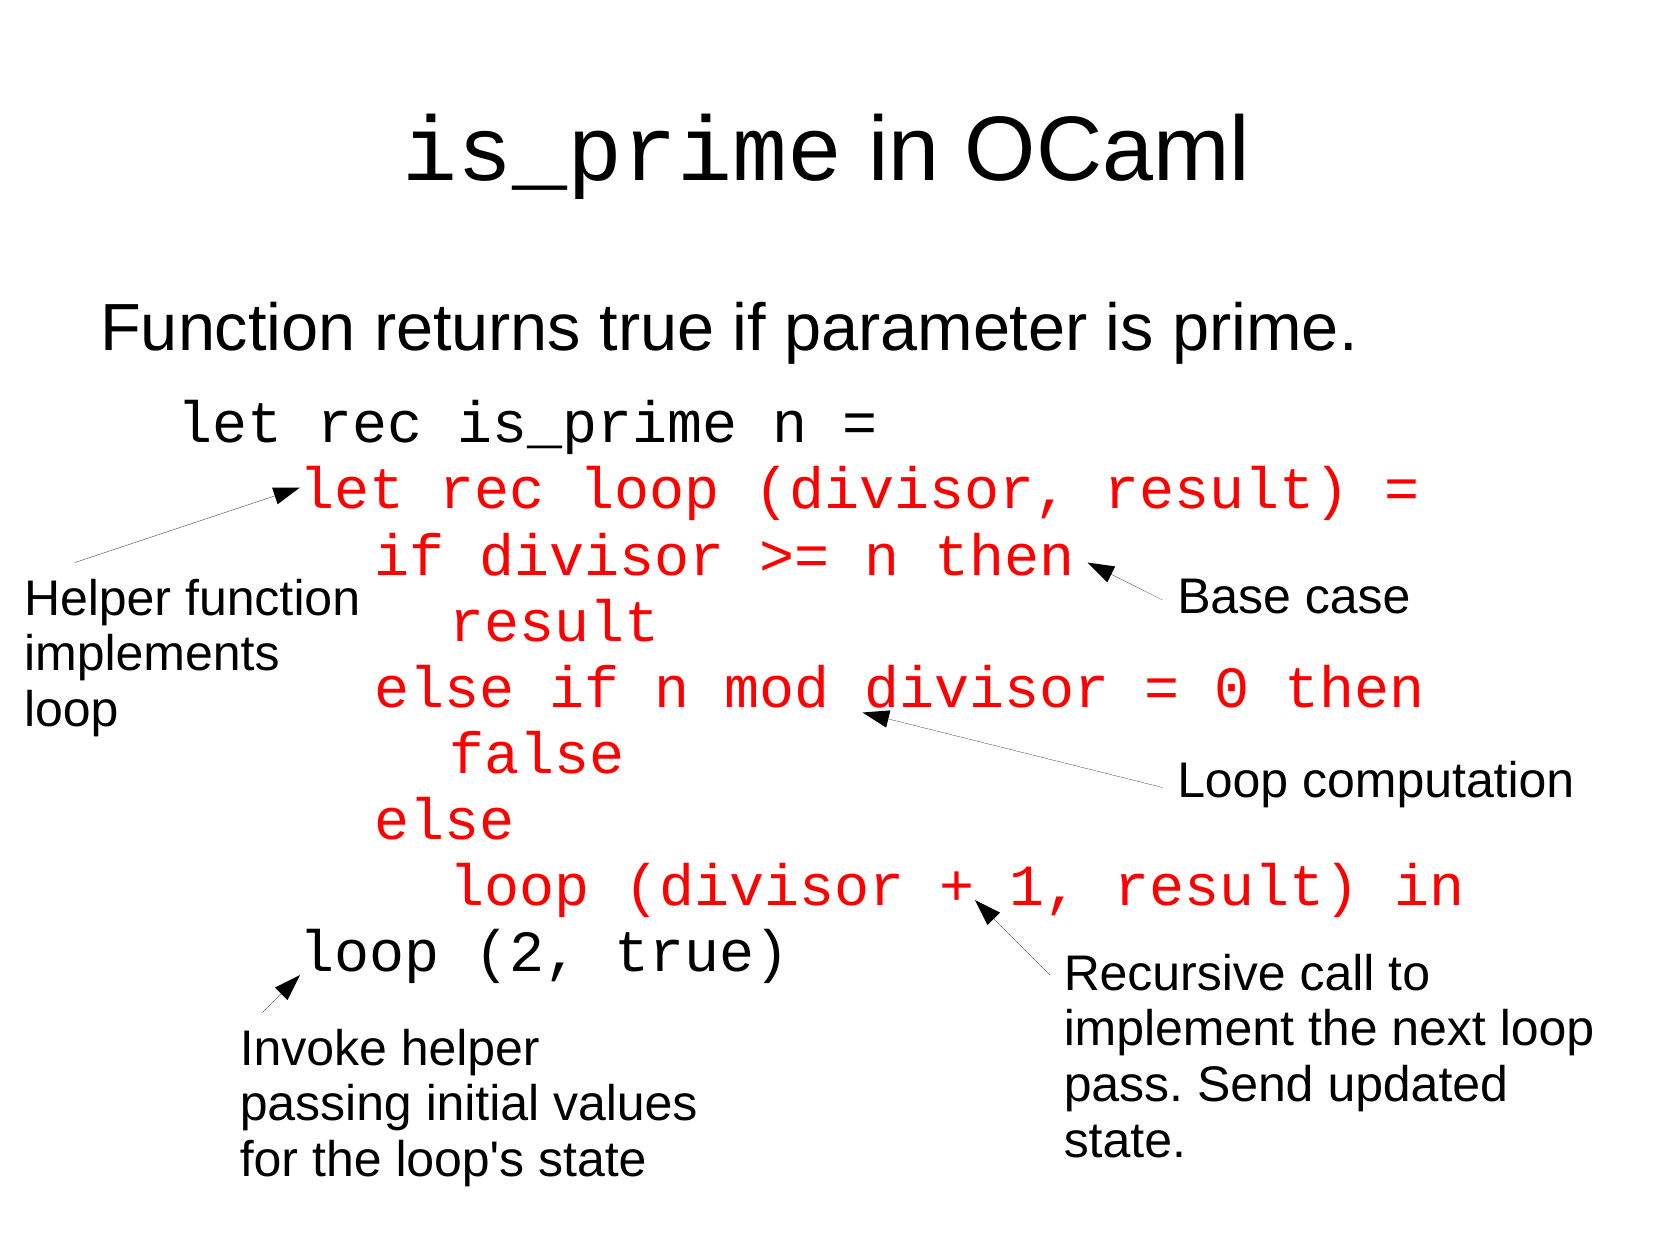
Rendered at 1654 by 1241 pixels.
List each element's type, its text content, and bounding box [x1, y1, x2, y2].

text_box Recursive call to implement the next loop pass. Send updated state. [1049, 937, 1610, 1176]
title is_prime in OCaml [82, 56, 1571, 250]
text_box Loop computation [1162, 744, 1590, 816]
list Function returns true if parameter is prime. let rec is_prime n = let rec loop (divisor, result) = if divisor >= n then result else if n mod divisor = 0 then false else loop (divisor + 1, result) in loop (2, true) [82, 290, 1571, 1094]
text_box Base case [1162, 560, 1426, 632]
text_box Helper function implements loop [9, 562, 376, 745]
text_box Invoke helper passing initial values for the loop's state [225, 1012, 713, 1195]
